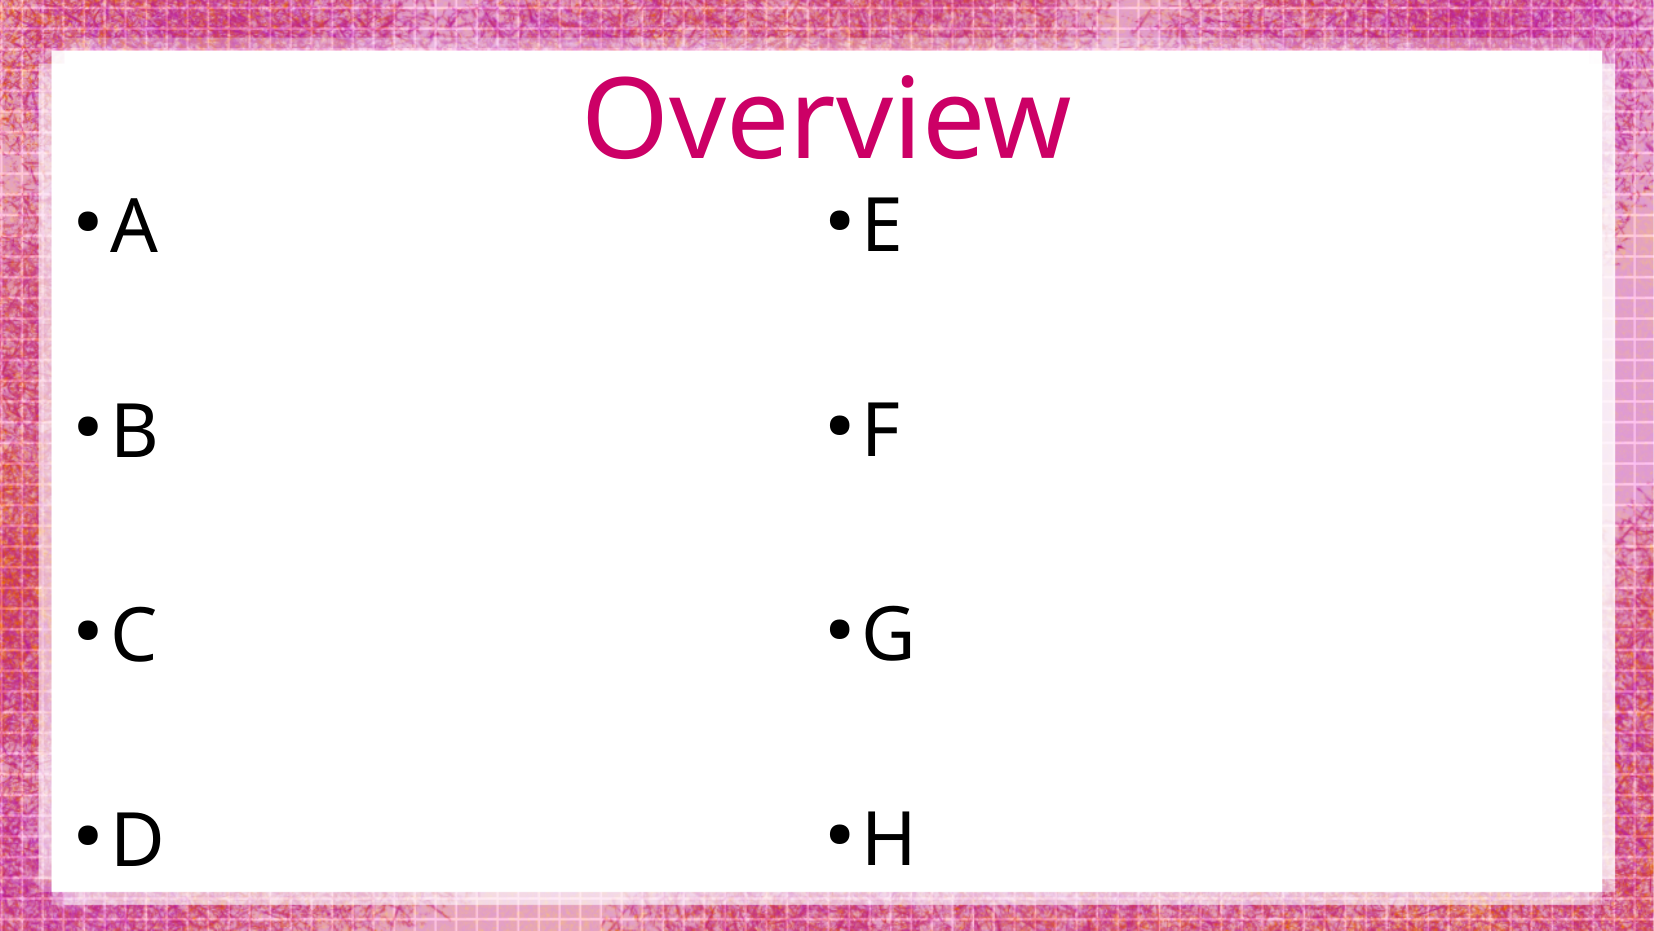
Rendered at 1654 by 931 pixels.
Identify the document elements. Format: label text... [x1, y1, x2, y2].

picture [0, 0, 1654, 931]
title Overview [82, 37, 1571, 193]
text_box E F G H [826, 181, 1558, 878]
text_box A B C D [74, 182, 806, 879]
